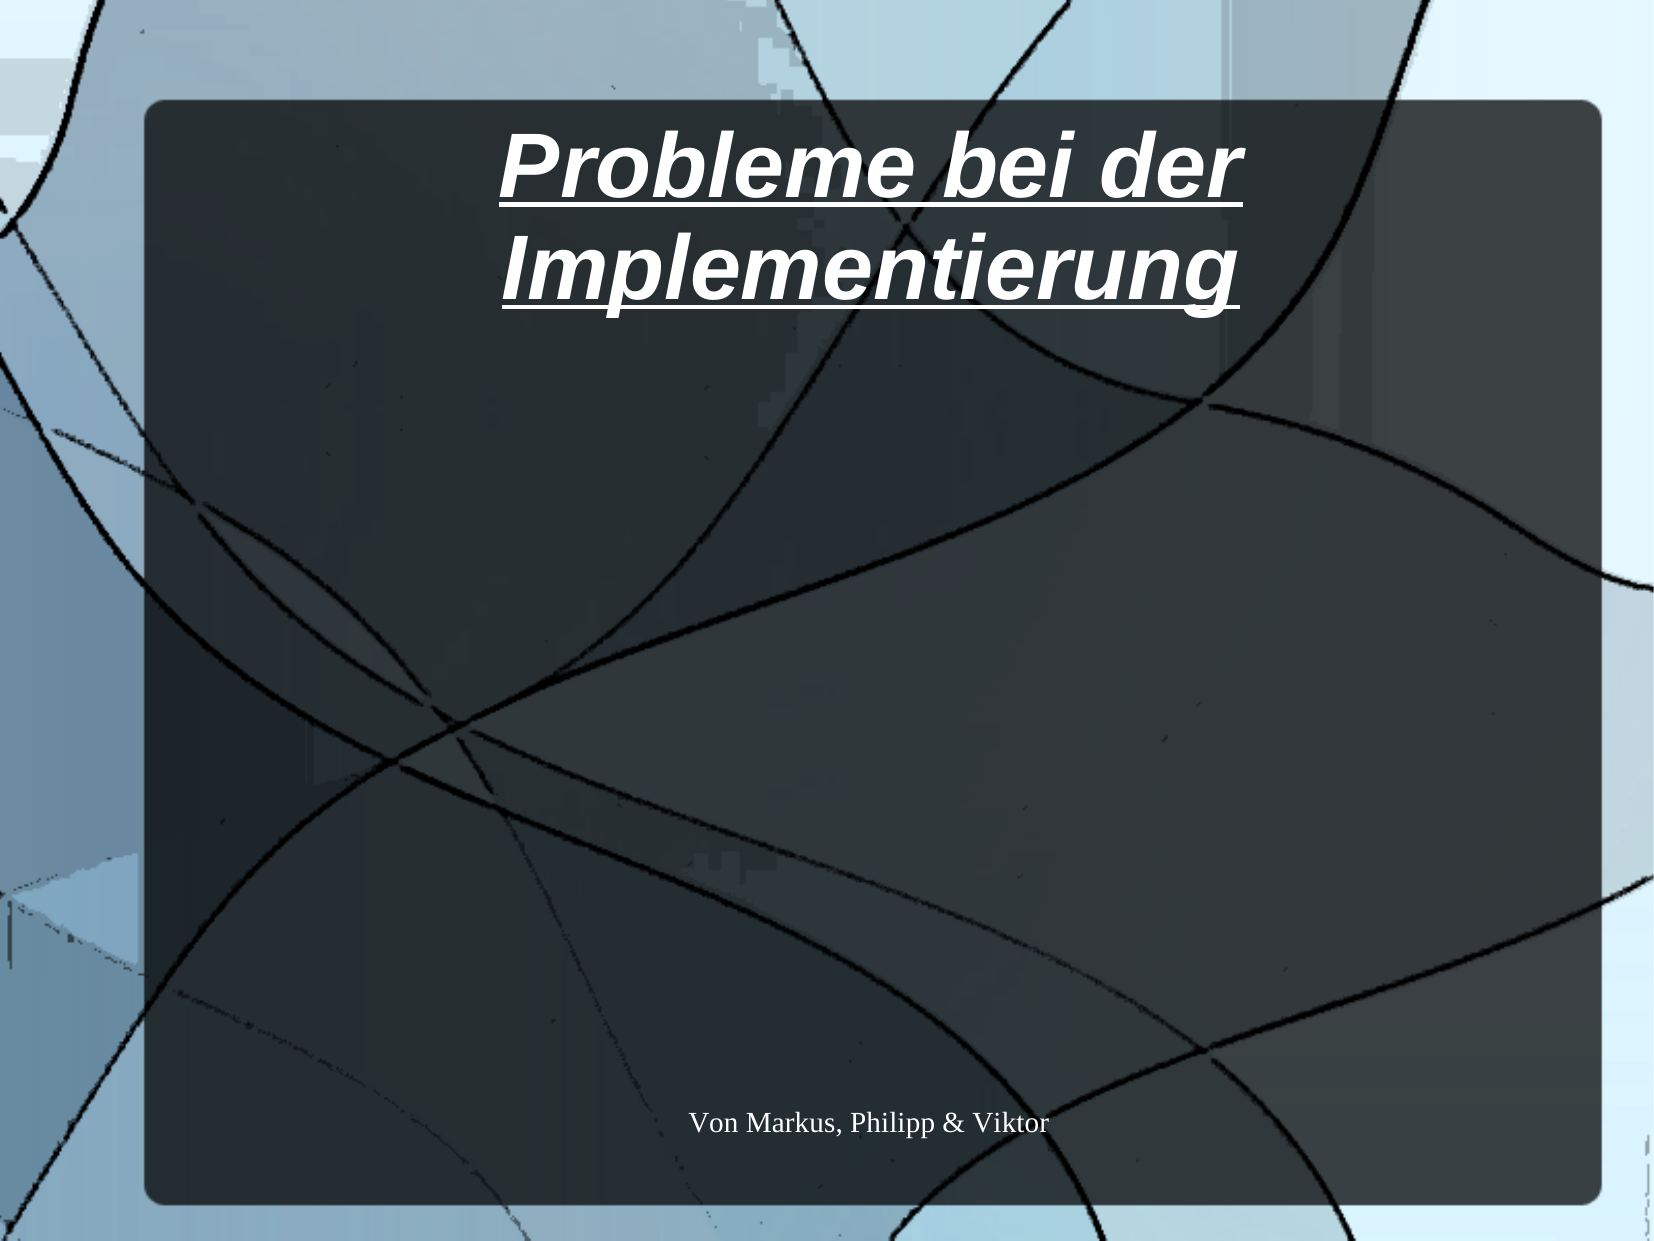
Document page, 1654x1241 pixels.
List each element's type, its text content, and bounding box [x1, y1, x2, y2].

picture [0, 0, 1654, 1241]
title Probleme bei der Implementierung [159, 108, 1583, 325]
